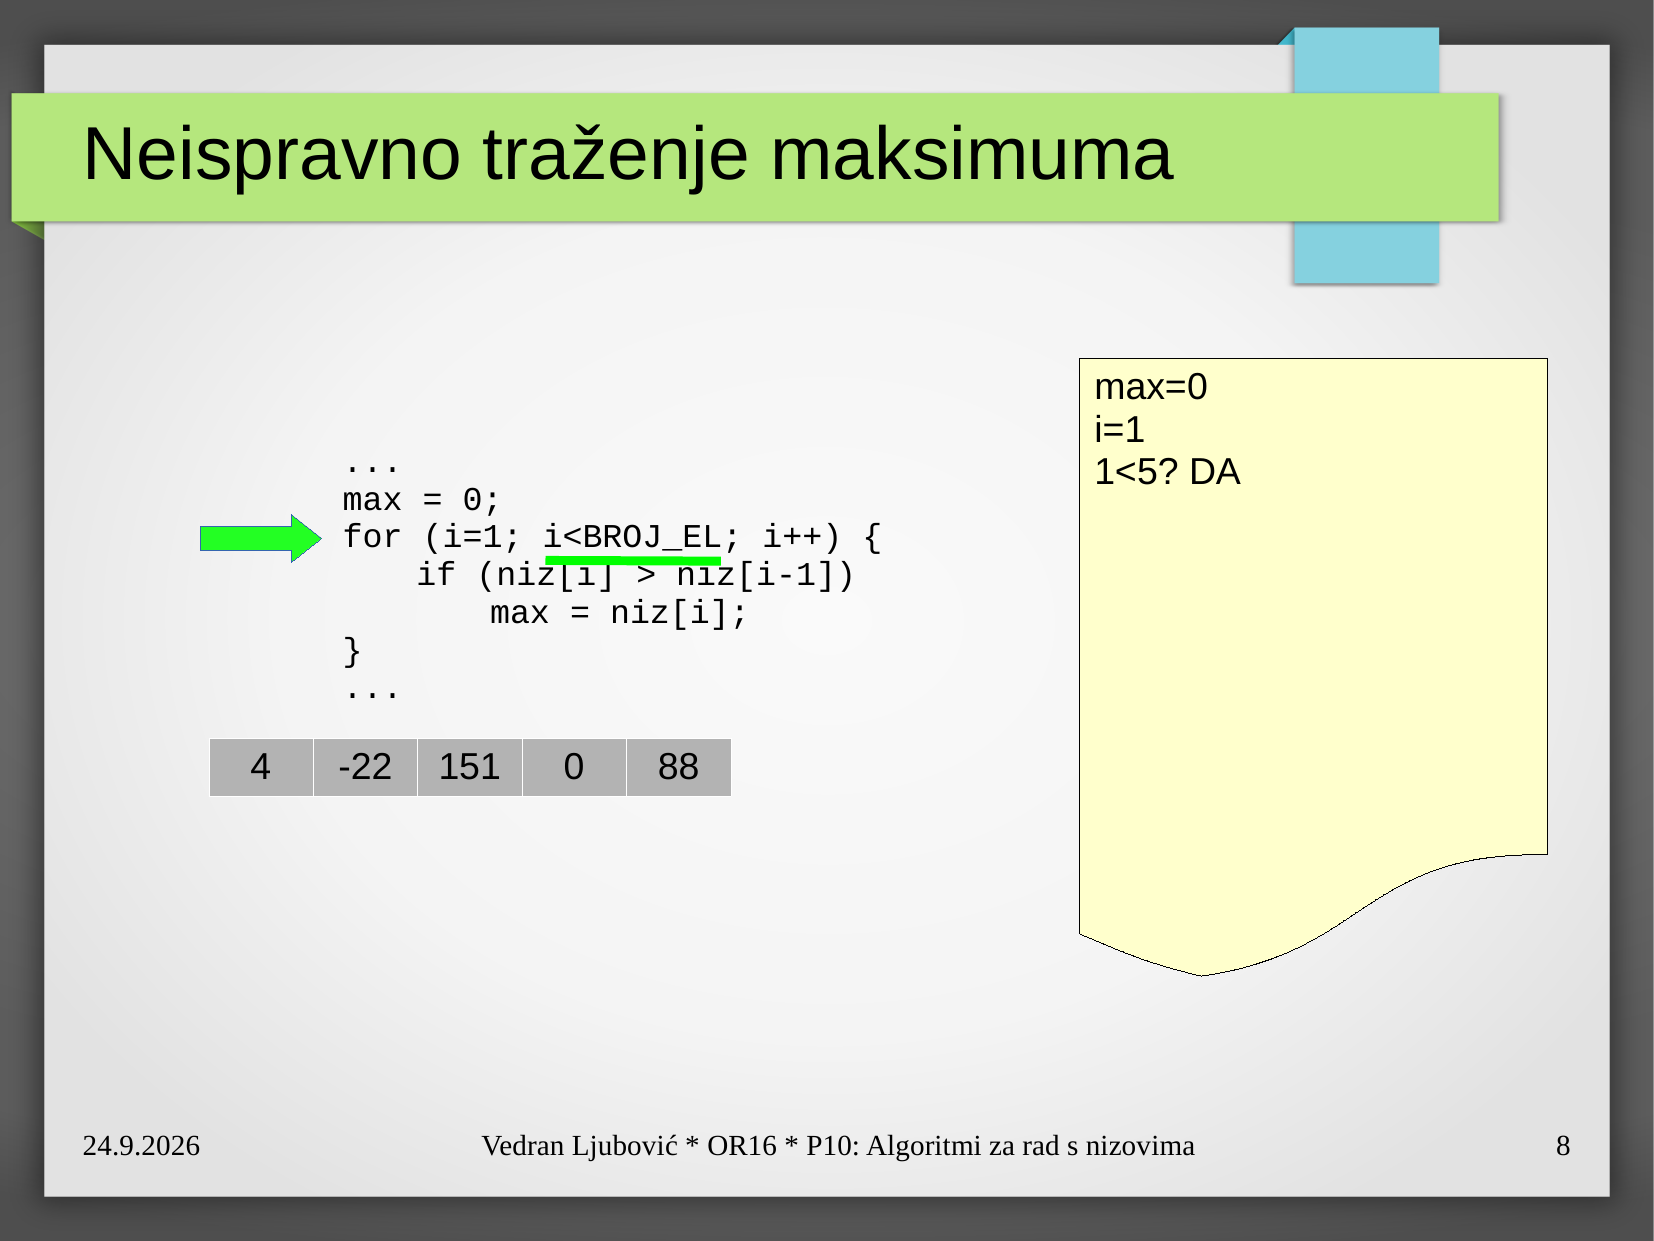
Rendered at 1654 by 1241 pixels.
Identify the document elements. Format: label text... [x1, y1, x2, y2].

table_header 88 [627, 739, 731, 796]
table_header 4 [210, 739, 313, 796]
text_box max=0 i=1 1<5? DA [1079, 358, 1548, 977]
picture [0, 0, 1654, 1241]
table_header -22 [314, 739, 417, 796]
table_header 151 [418, 739, 522, 796]
table_header 0 [523, 739, 626, 796]
text_box [200, 514, 322, 563]
text_box ... max = 0; for (i=1; i<BROJ_EL; i++) { if (niz[i] > niz[i-1]) max = niz[i]; } ... [254, 399, 1306, 1034]
title Neispravno traženje maksimuma [82, 94, 1264, 213]
